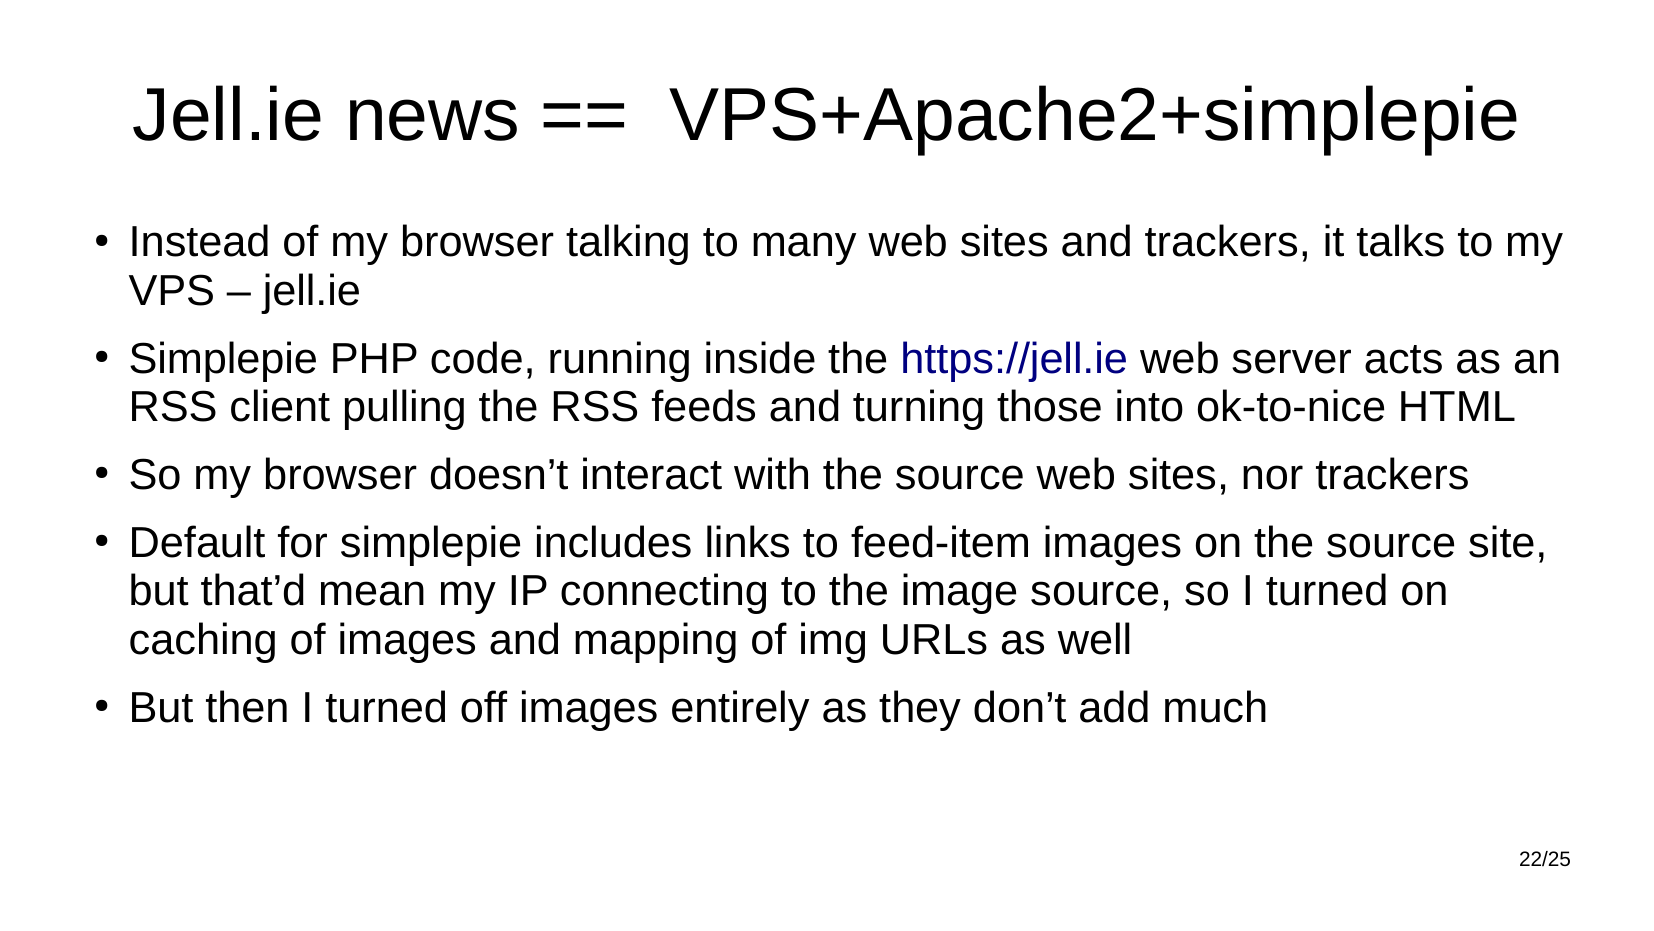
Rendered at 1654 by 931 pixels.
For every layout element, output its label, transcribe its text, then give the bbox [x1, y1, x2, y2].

list Instead of my browser talking to many web sites and trackers, it talks to my VPS – jell.ie Simplepie PHP code, running inside the https://jell.ie web server acts as an RSS client pulling the RSS feeds and turning those into ok-to-nice HTML So my browser doesn’t interact with the source web sites, nor trackers Default for simplepie includes links to feed-item images on the source site, but that’d mean my IP connecting to the image source, so I turned on caching of images and mapping of img URLs as well But then I turned off images entirely as they don’t add much [82, 217, 1571, 758]
title Jell.ie news == VPS+Apache2+simplepie [82, 37, 1571, 193]
